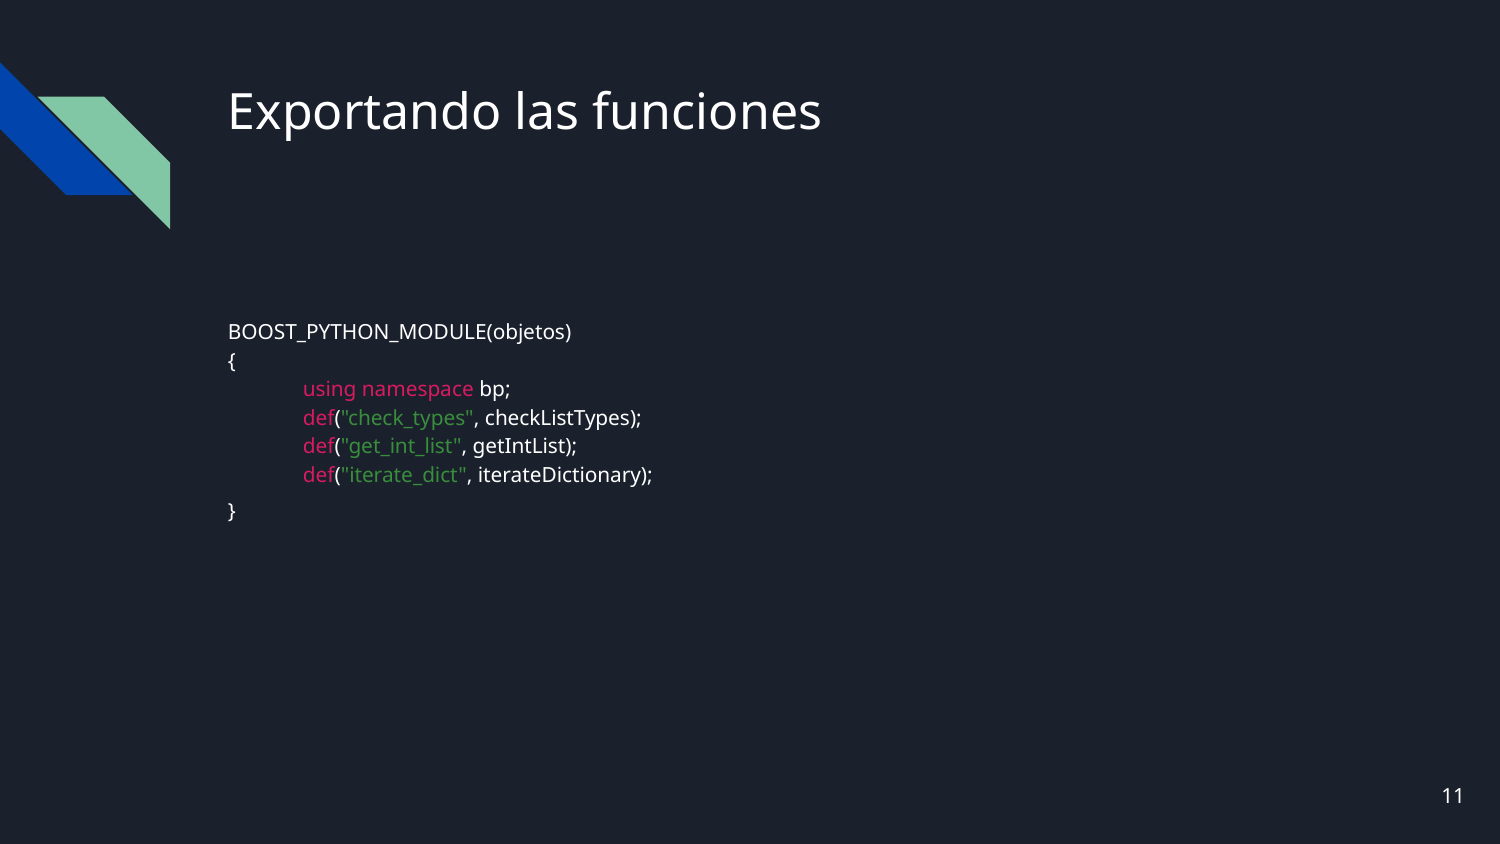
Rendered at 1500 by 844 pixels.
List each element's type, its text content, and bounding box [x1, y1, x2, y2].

slide_number <number> [1389, 764, 1480, 830]
list BOOST_PYTHON_MODULE(objetos) { using namespace bp; def("check_types", checkListTypes); def("get_int_list", getIntList); def("iterate_dict", iterateDictionary); } [212, 300, 812, 544]
title Exportando las funciones [212, 64, 1368, 215]
